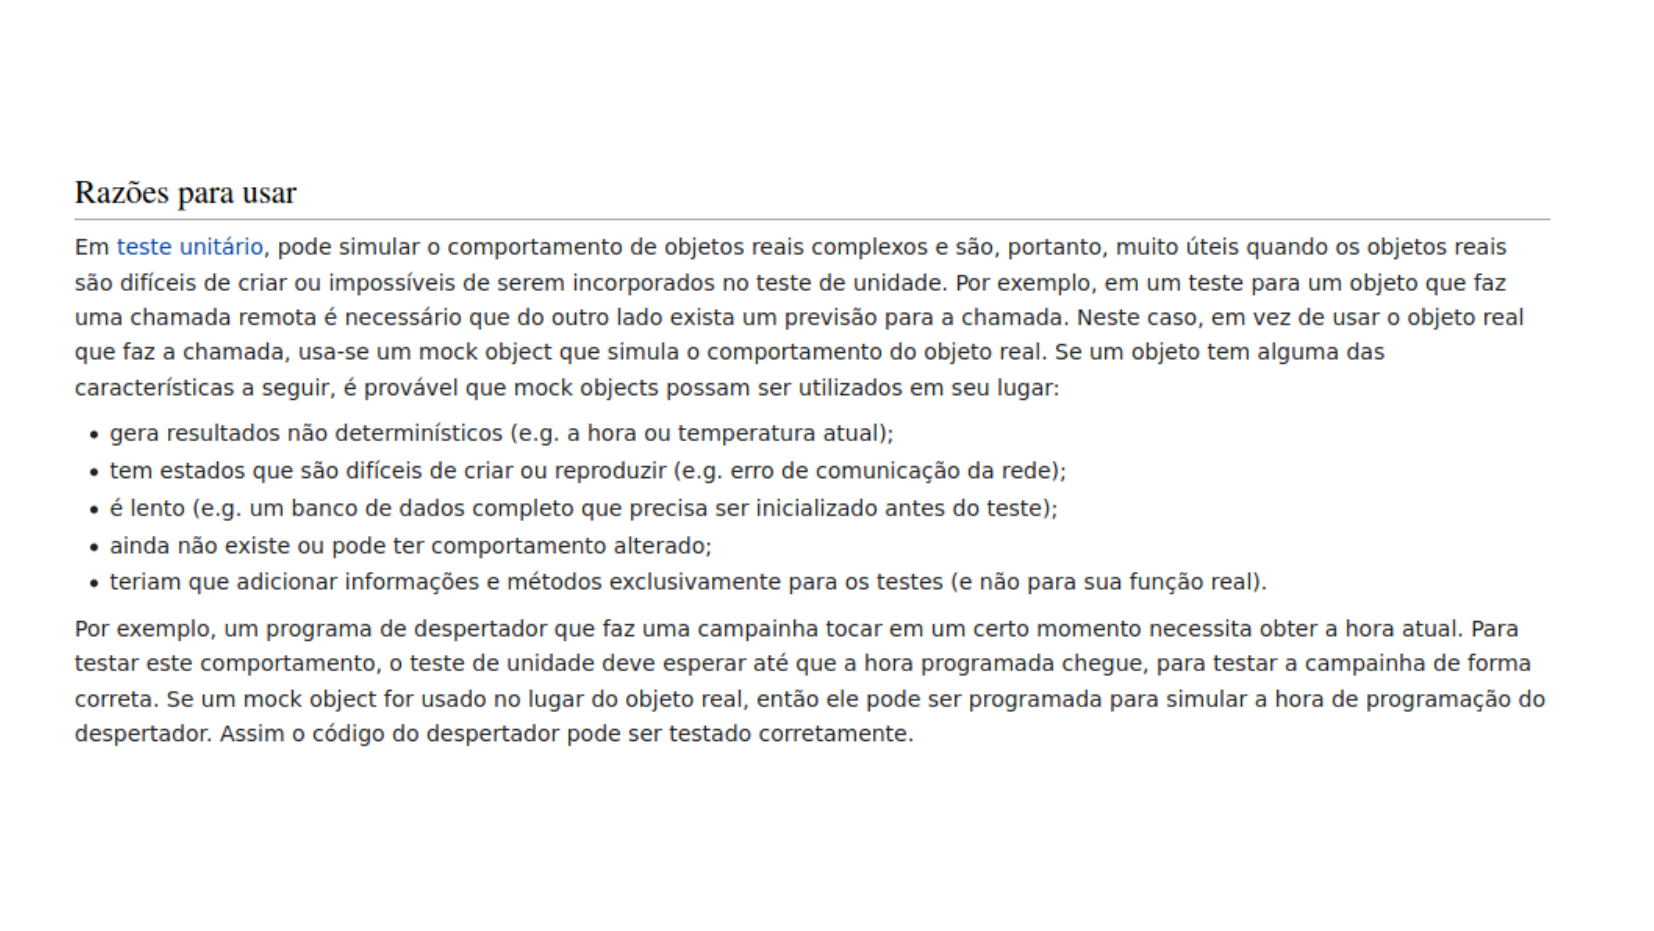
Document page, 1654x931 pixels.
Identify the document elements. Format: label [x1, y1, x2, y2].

picture [67, 161, 1599, 776]
